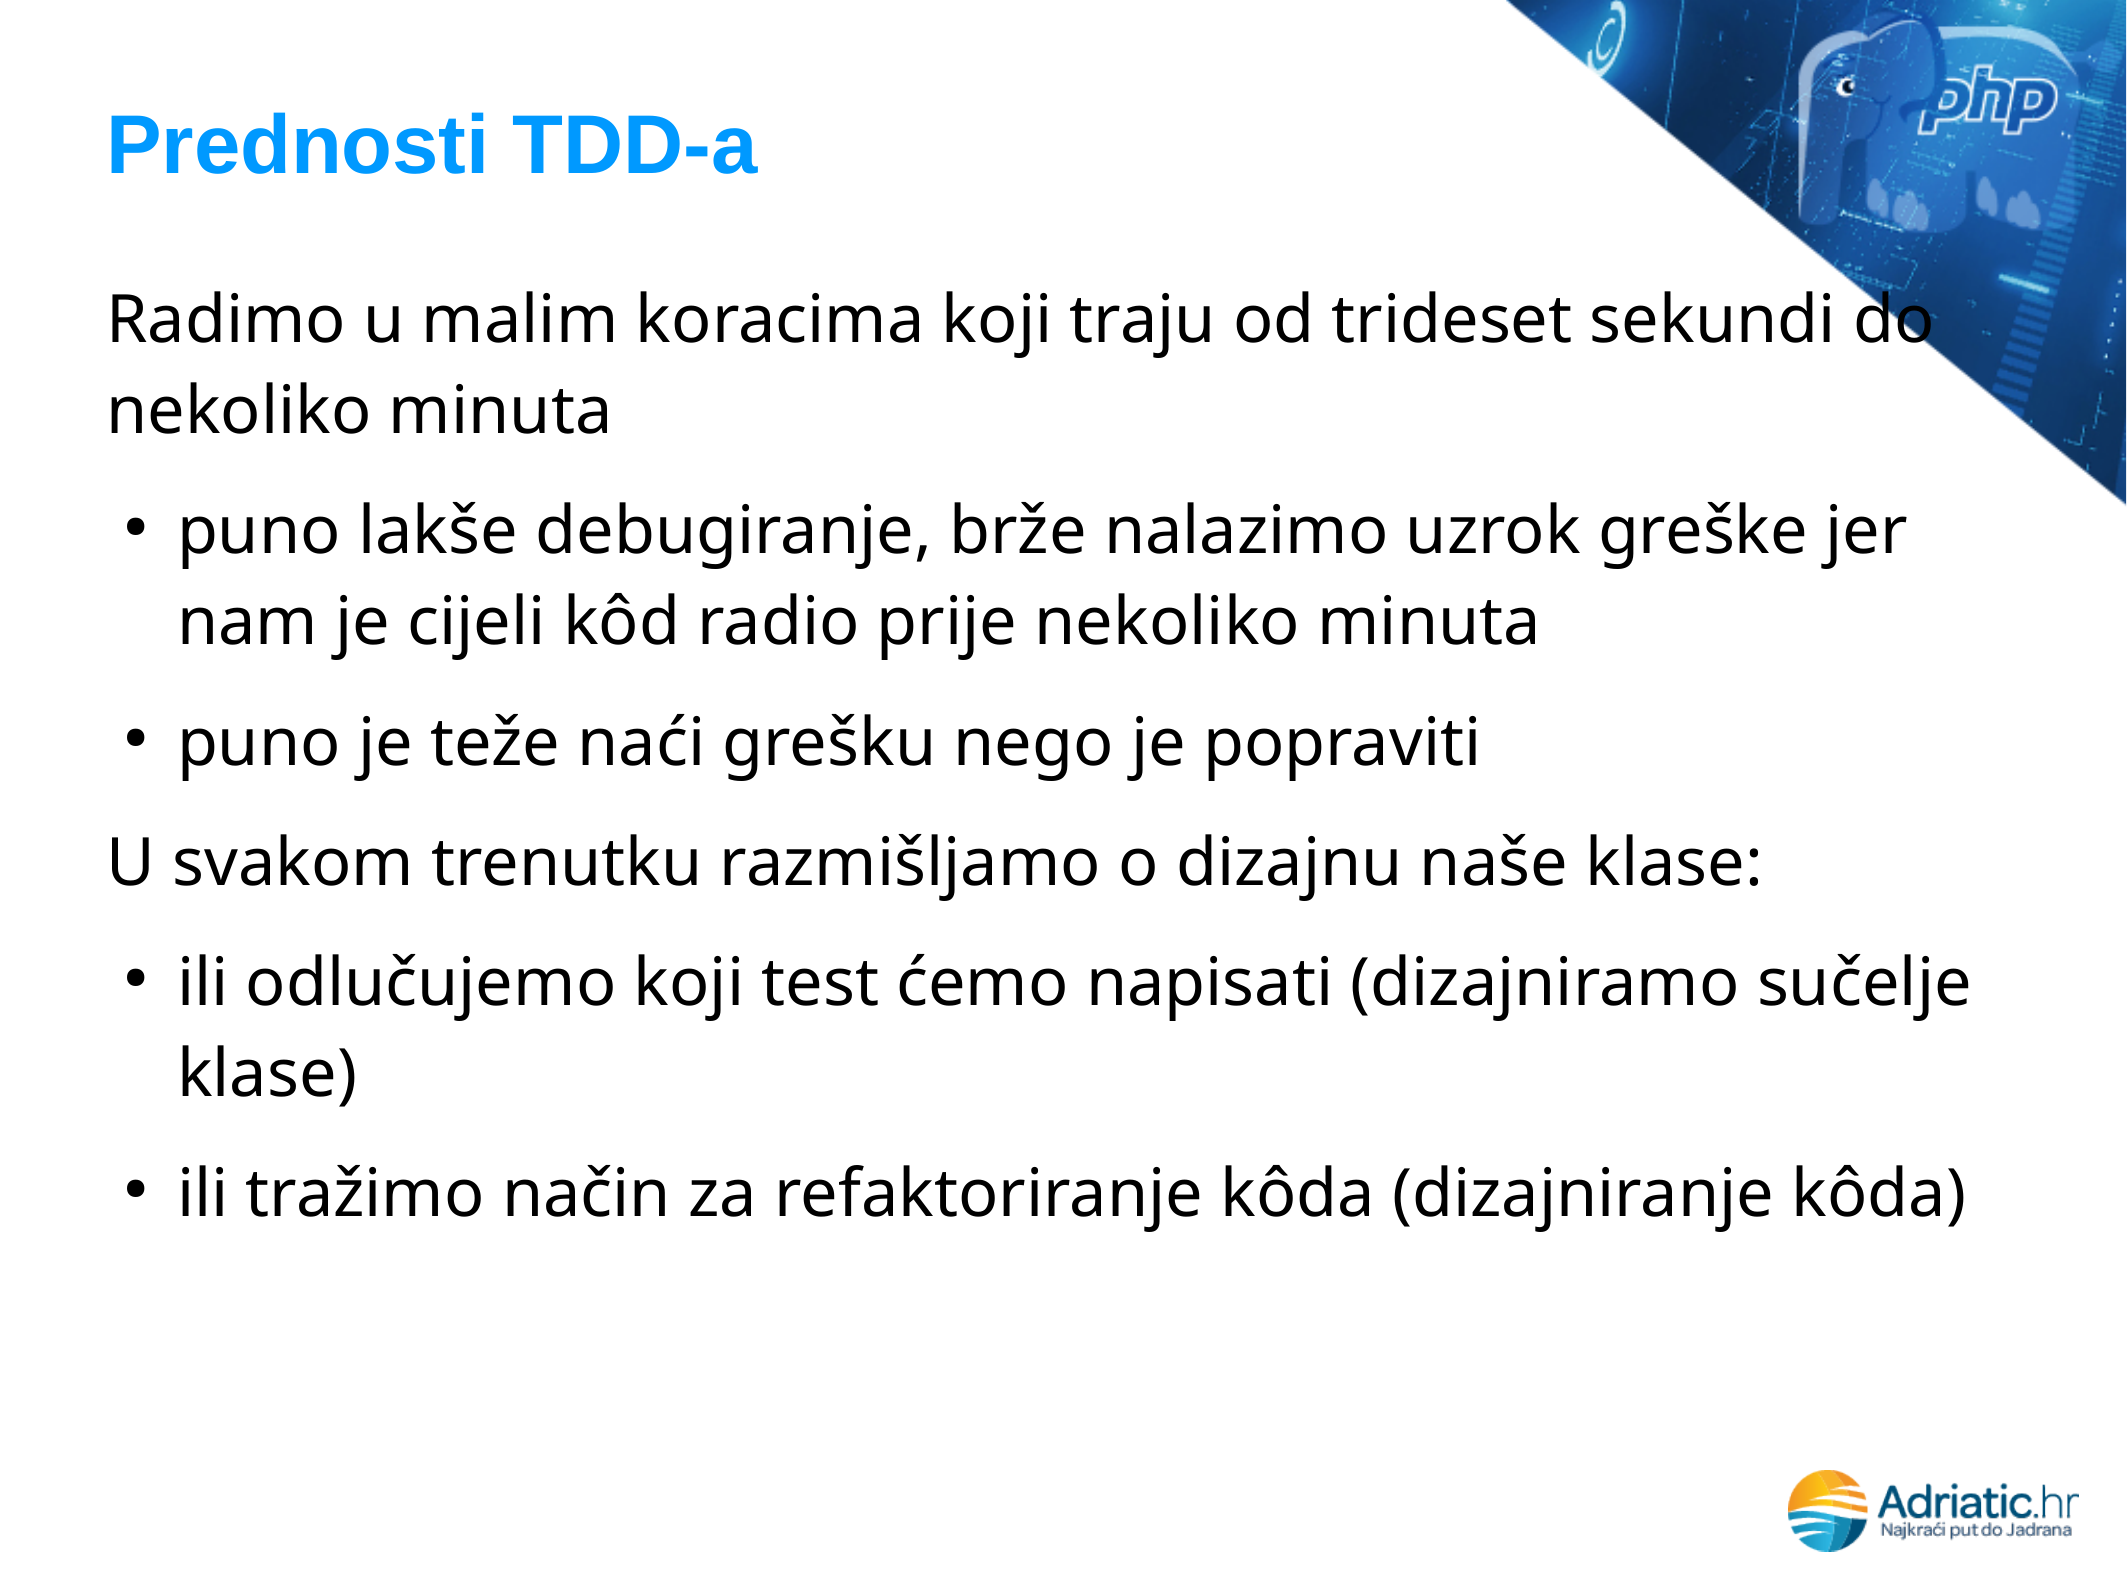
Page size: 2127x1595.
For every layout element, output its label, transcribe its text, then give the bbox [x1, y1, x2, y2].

title Prednosti TDD-a [106, 70, 1630, 219]
picture [1505, 0, 2127, 625]
picture [1788, 1470, 2079, 1552]
list Radimo u malim koracima koji traju od trideset sekundi do nekoliko minuta puno lakše debugiranje, brže nalazimo uzrok greške jer nam je cijeli kôd radio prije nekoliko minuta puno je teže naći grešku nego je popraviti U svakom trenutku razmišljamo o dizajnu naše klase: ili odlučujemo koji test ćemo napisati (dizajniramo sučelje klase) ili tražimo način za refaktoriranje kôda (dizajniranje kôda) [106, 271, 2020, 1453]
